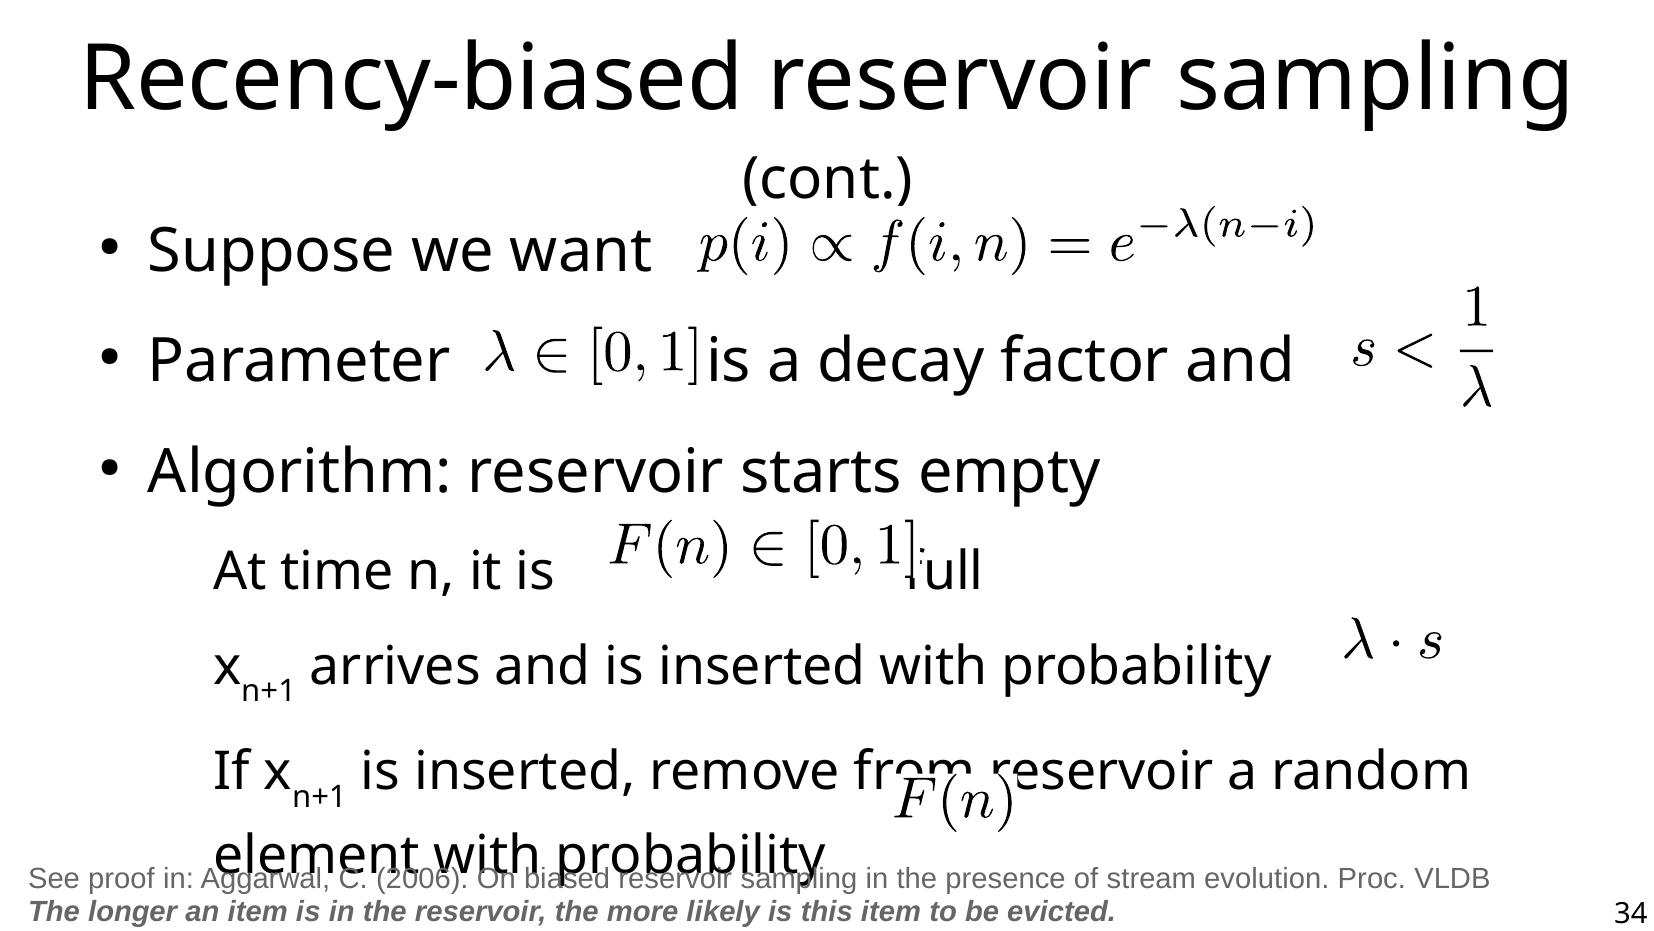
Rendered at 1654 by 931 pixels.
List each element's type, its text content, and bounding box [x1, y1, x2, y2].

text_box [482, 326, 704, 385]
text_box [607, 519, 921, 578]
list Suppose we want Parameter is a decay factor and Algorithm: reservoir starts empty At time n, it is full xn+1 arrives and is inserted with probability If xn+1 is inserted, remove from reservoir a random element with probability [82, 205, 1571, 854]
title Recency-biased reservoir sampling (cont.) [6, 1, 1650, 226]
text_box [696, 205, 1318, 276]
text_box [1350, 286, 1494, 407]
text_box [1341, 617, 1445, 659]
text_box [891, 773, 1018, 832]
text_box See proof in: Aggarwal, C. (2006). On biased reservoir sampling in the presence of stream evolution. Proc. VLDB The longer an item is in the reservoir, the more likely is this item to be evicted. [13, 854, 1602, 931]
